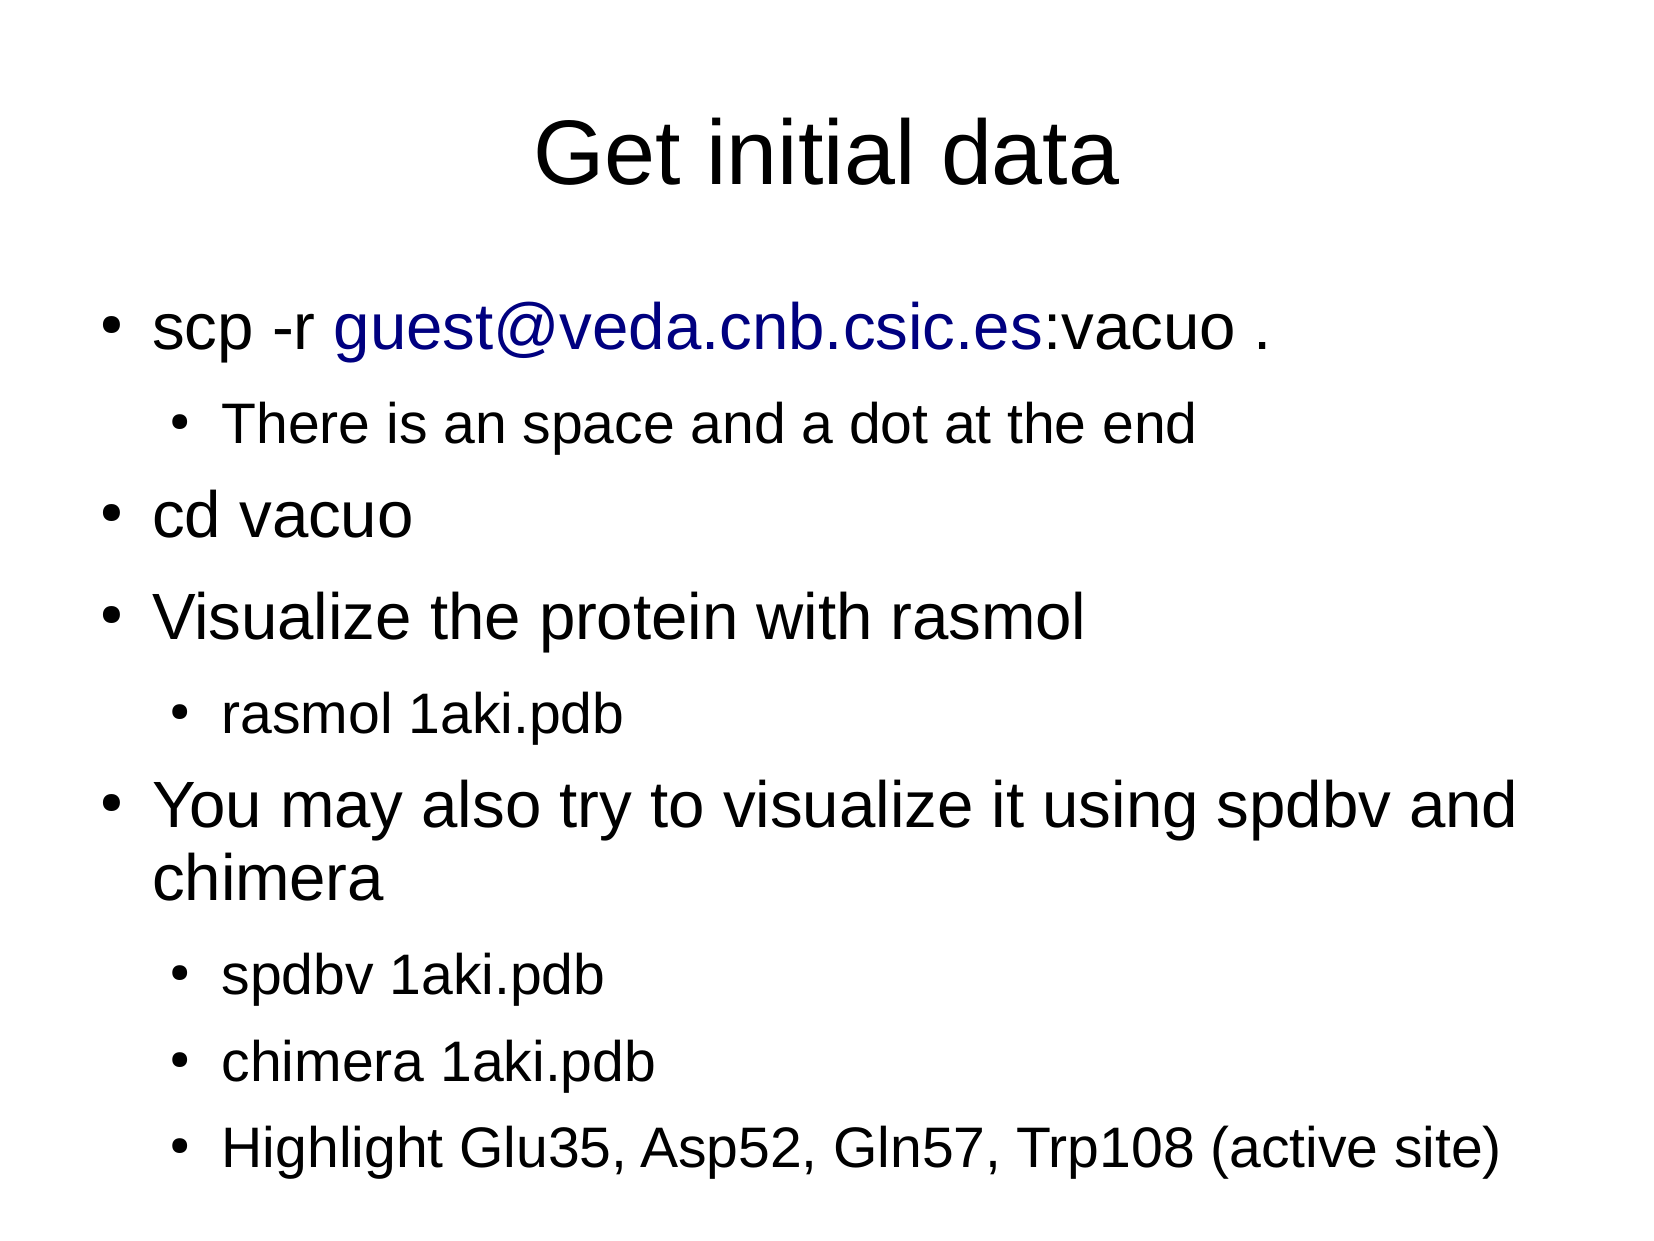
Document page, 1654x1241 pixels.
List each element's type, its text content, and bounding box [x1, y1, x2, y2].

list scp -r guest@veda.cnb.csic.es:vacuo . There is an space and a dot at the end cd vacuo Visualize the protein with rasmol rasmol 1aki.pdb You may also try to visualize it using spdbv and chimera spdbv 1aki.pdb chimera 1aki.pdb Highlight Glu35, Asp52, Gln57, Trp108 (active site) [82, 290, 1571, 1182]
title Get initial data [82, 49, 1571, 257]
